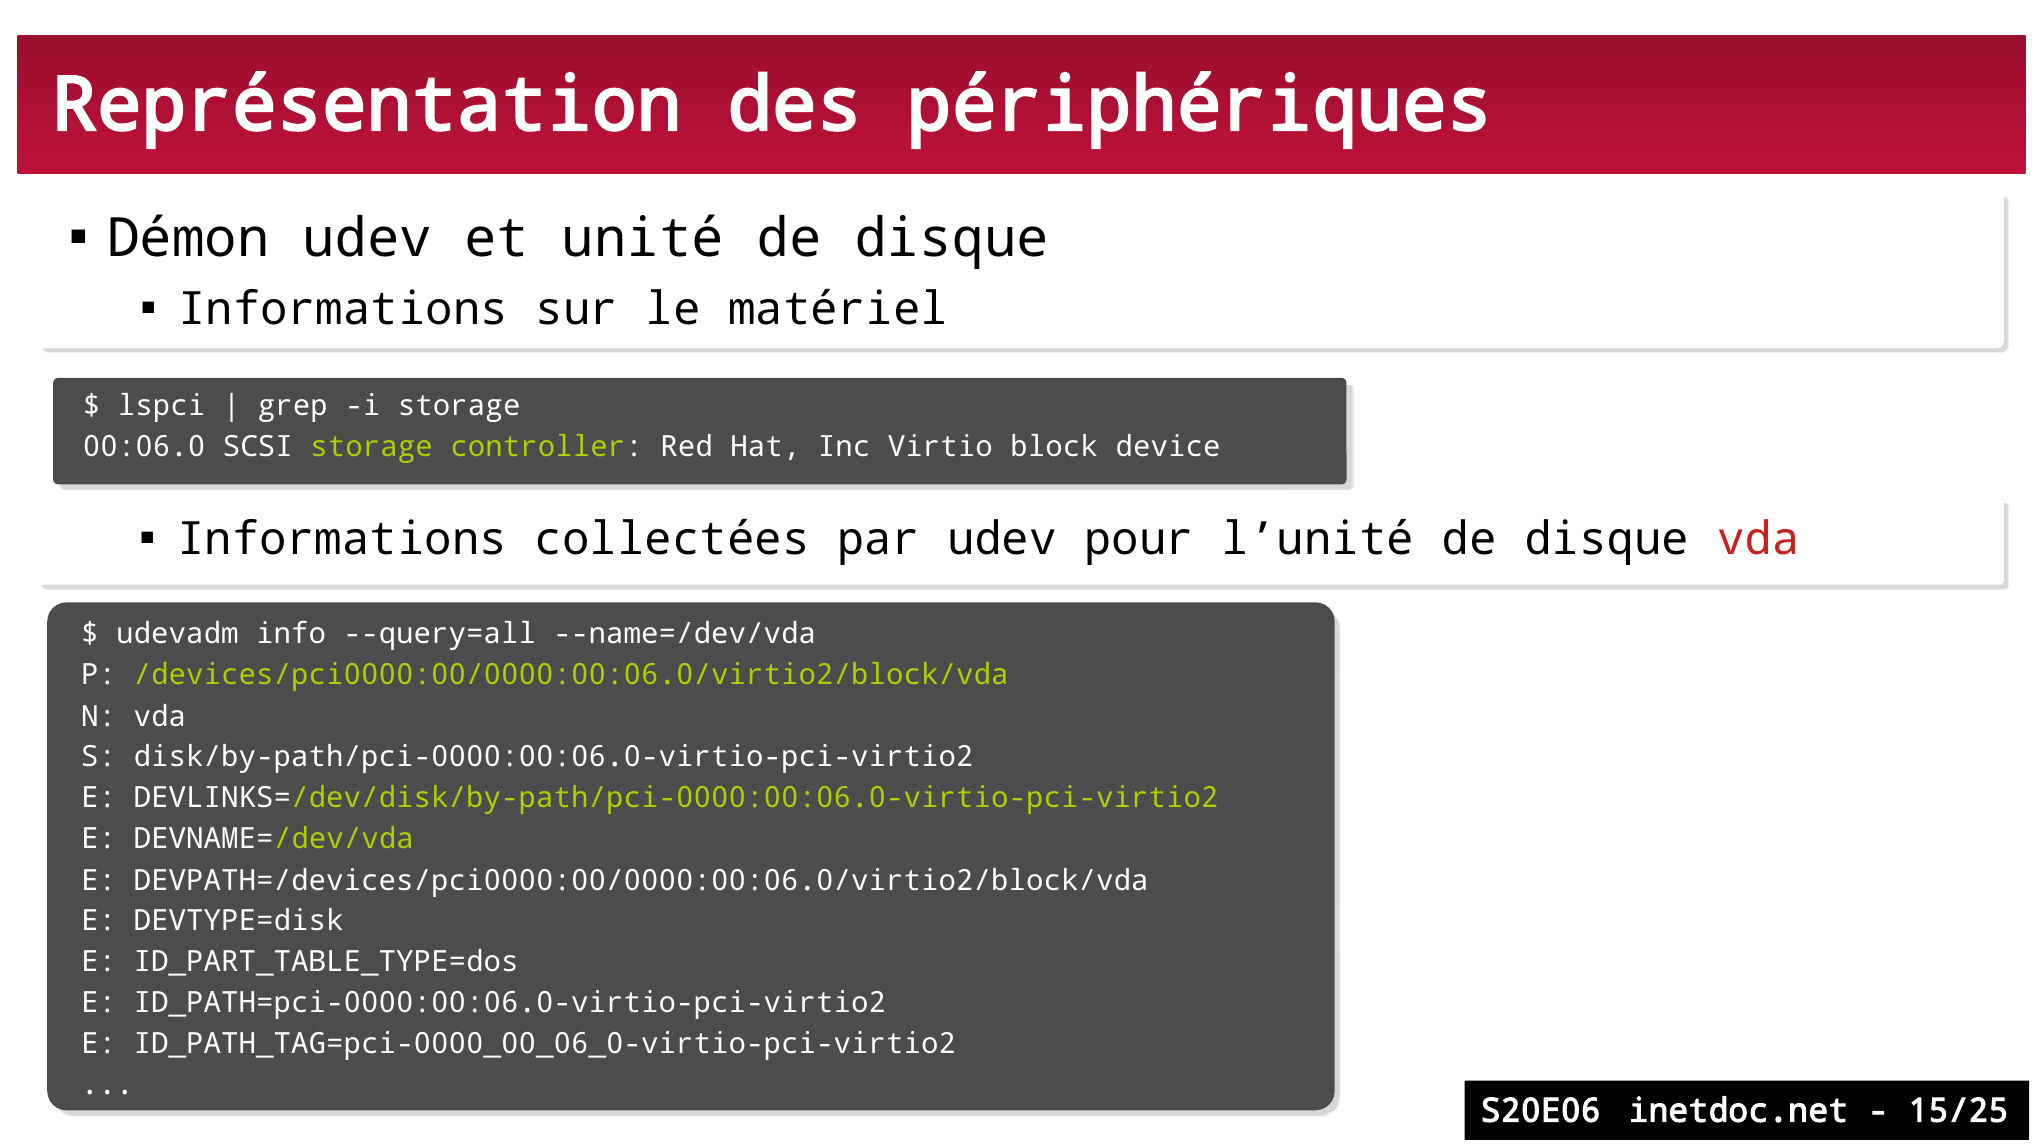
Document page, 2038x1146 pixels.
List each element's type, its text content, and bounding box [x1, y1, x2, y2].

text_box Démon udev et unité de disque Informations sur le matériel [35, 188, 2004, 349]
text_box S20E06 inetdoc.net - 22/25 [1464, 1080, 2030, 1140]
text_box Informations collectées par udev pour l’unité de disque vda [35, 496, 2004, 585]
text_box $ udevadm info --query=all --name=/dev/vda P: /devices/pci0000:00/0000:00:06.0/virtio2/block/vda N: vda S: disk/by-path/pci-0000:00:06.0-virtio-pci-virtio2 E: DEVLINKS=/dev/disk/by-path/pci-0000:00:06.0-virtio-pci-virtio2 E: DEVNAME=/dev/vda E: DEVPATH=/devices/pci0000:00/0000:00:06.0/virtio2/block/vda E: DEVTYPE=disk E: ID_PART_TABLE_TYPE=dos E: ID_PATH=pci-0000:00:06.0-virtio-pci-virtio2 E: ID_PATH_TAG=pci-0000_00_06_0-virtio-pci-virtio2 ... [47, 602, 1335, 1111]
text_box $ lspci | grep -i storage 00:06.0 SCSI storage controller: Red Hat, Inc Virtio block device [53, 377, 1347, 485]
text_box Représentation des périphériques [17, 35, 2026, 174]
